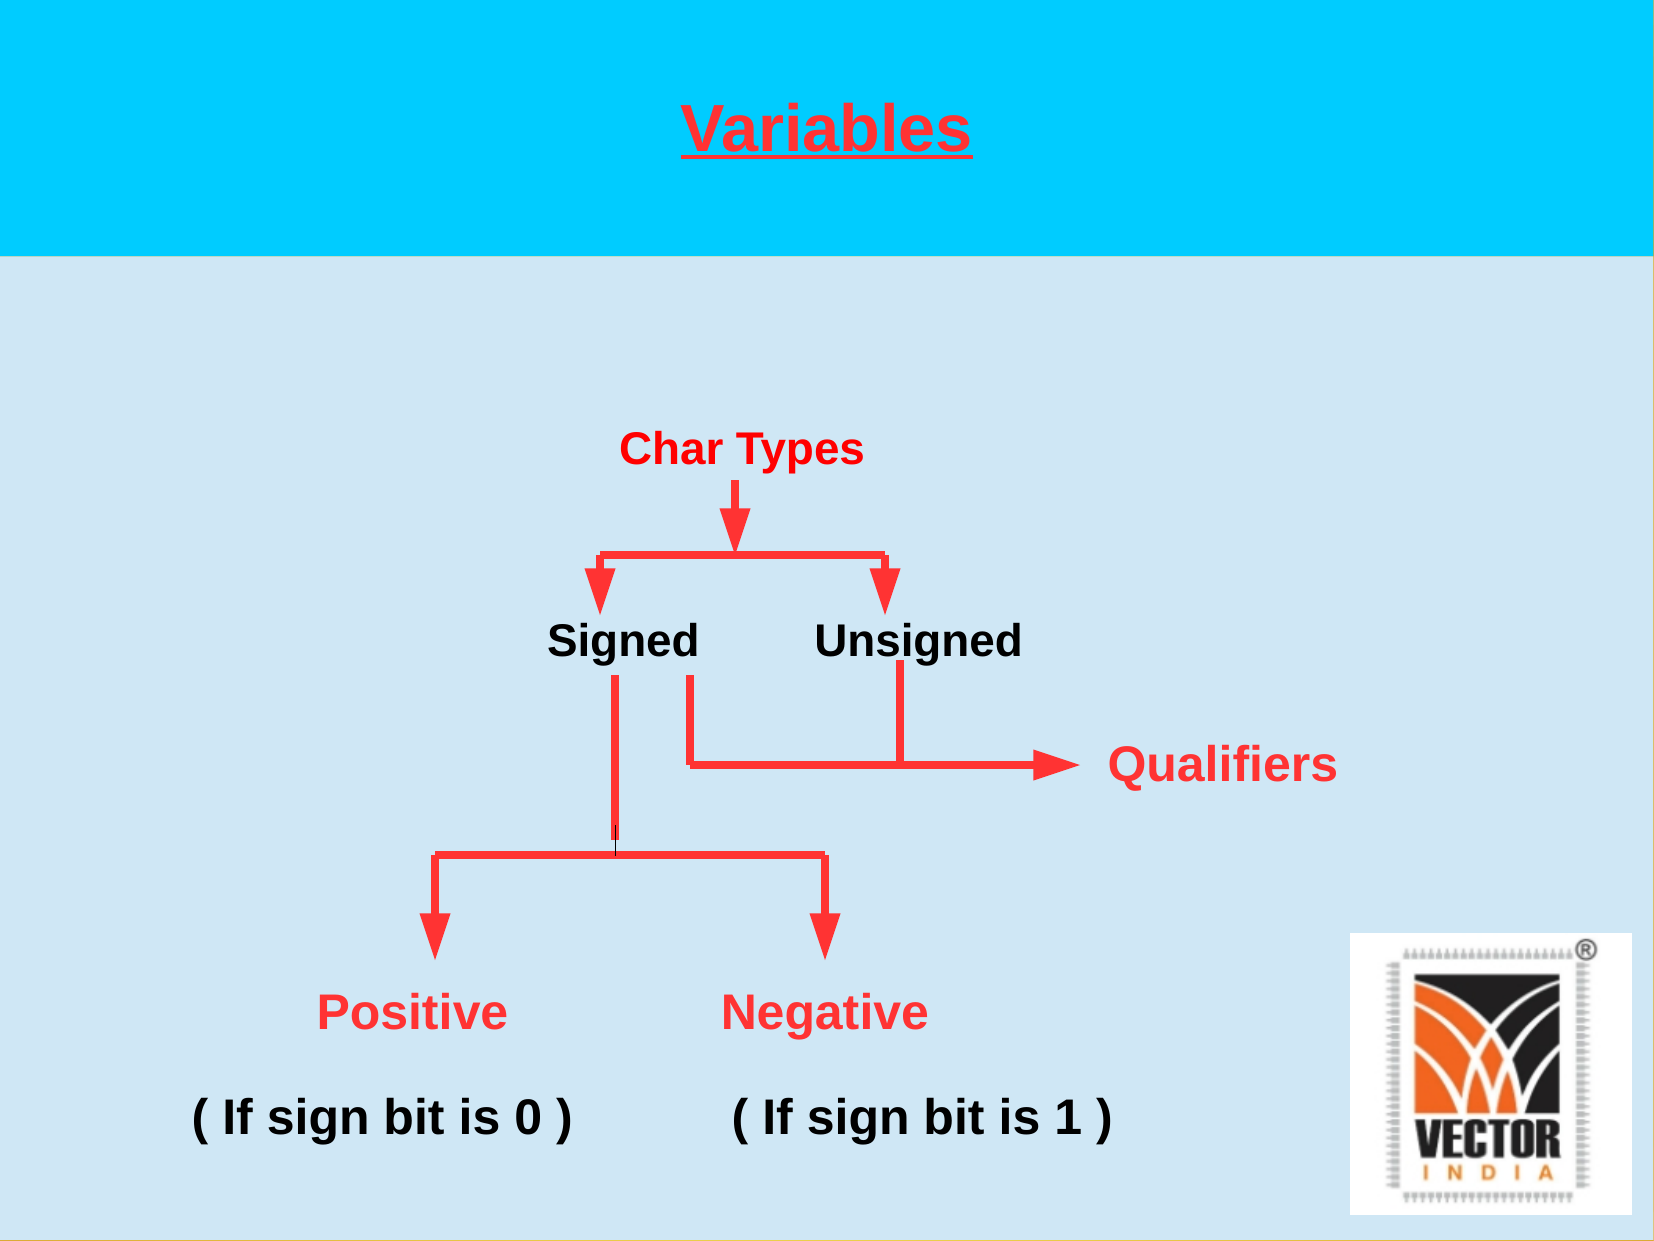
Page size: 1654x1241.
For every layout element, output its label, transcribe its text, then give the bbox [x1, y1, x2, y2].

title Variables [0, 0, 1654, 256]
text_box ( If sign bit is 1 ) [600, 1089, 1246, 1146]
text_box Qualifiers [998, 727, 1448, 802]
text_box Negative [570, 975, 1081, 1050]
picture [1350, 933, 1632, 1216]
text_box Positive [180, 975, 646, 1051]
list Char Types Signed Unsigned [0, 256, 1654, 1241]
text_box ( If sign bit is 0 ) [45, 1080, 721, 1156]
